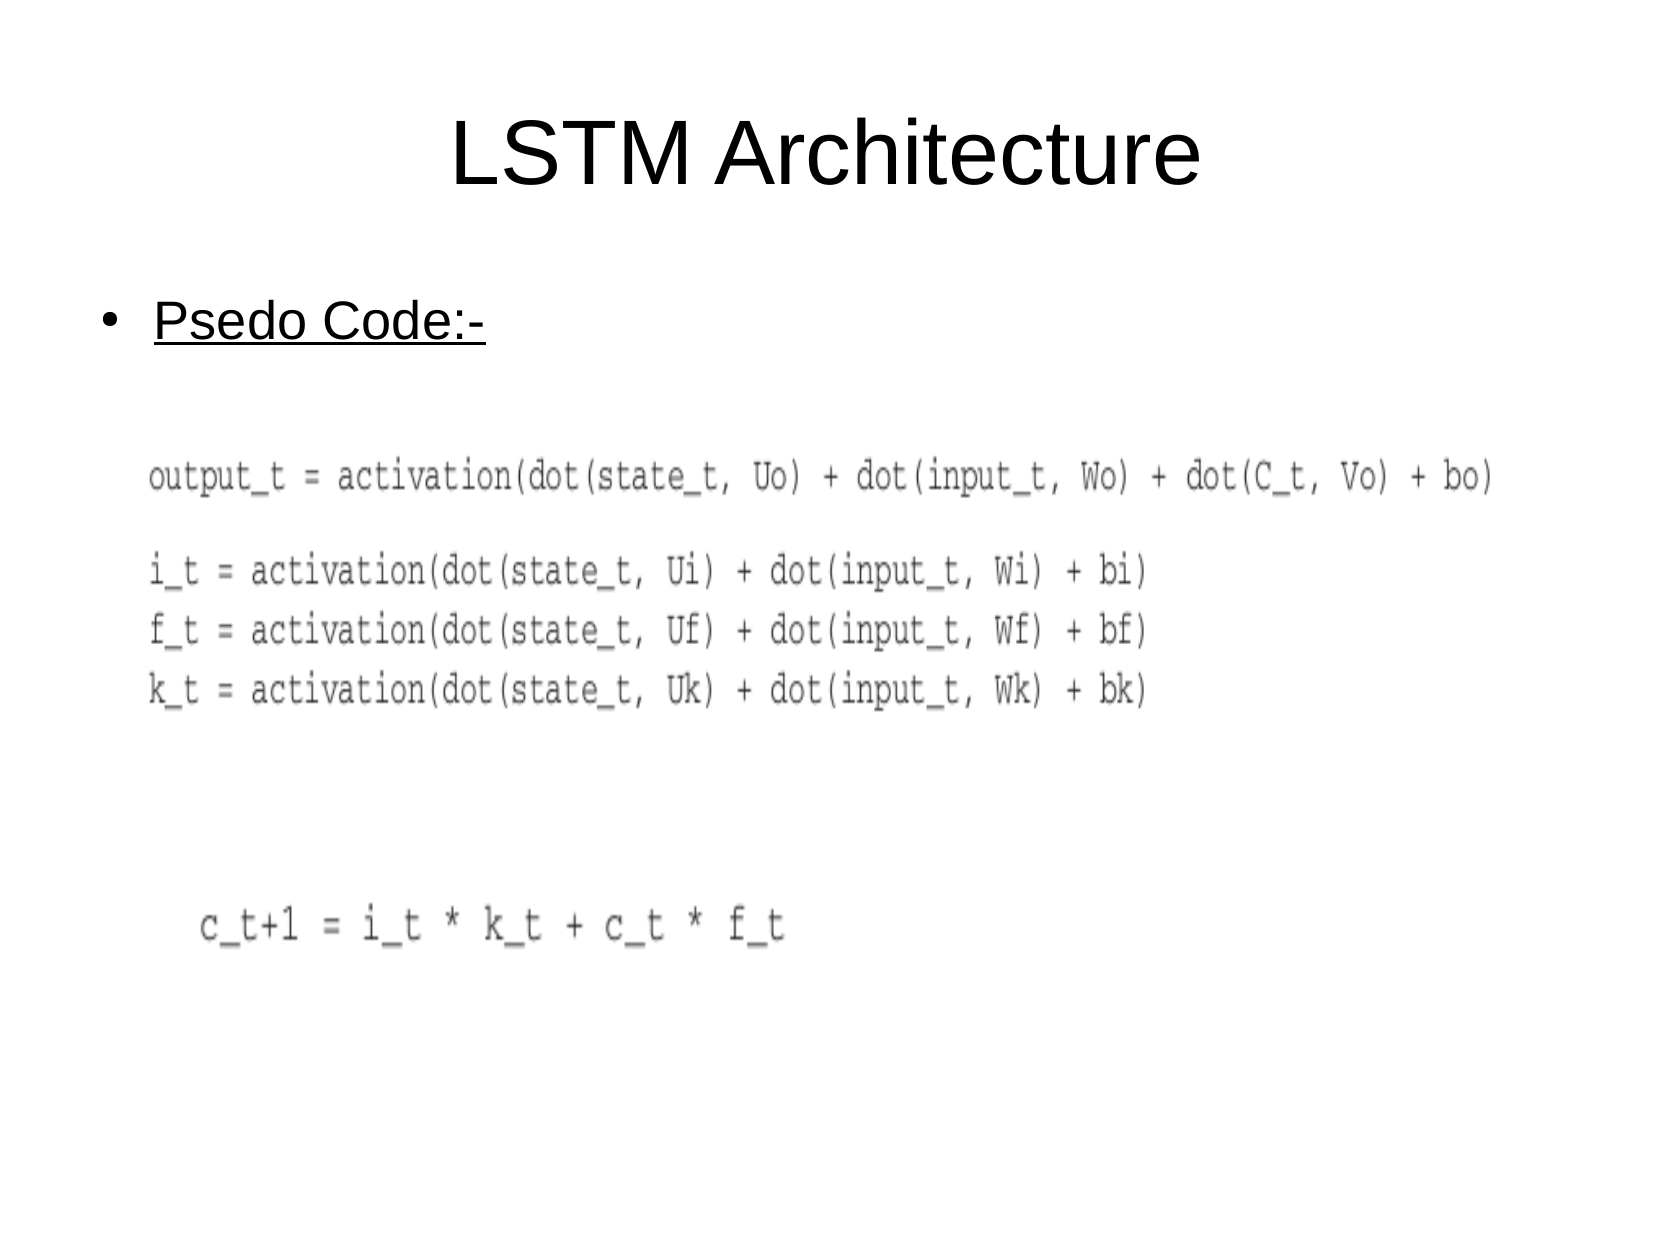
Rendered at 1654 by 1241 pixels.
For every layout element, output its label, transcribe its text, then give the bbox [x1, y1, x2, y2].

picture [177, 862, 806, 1010]
title LSTM Architecture [82, 49, 1571, 257]
picture [129, 425, 1560, 763]
list Psedo Code:- [82, 290, 1538, 1010]
